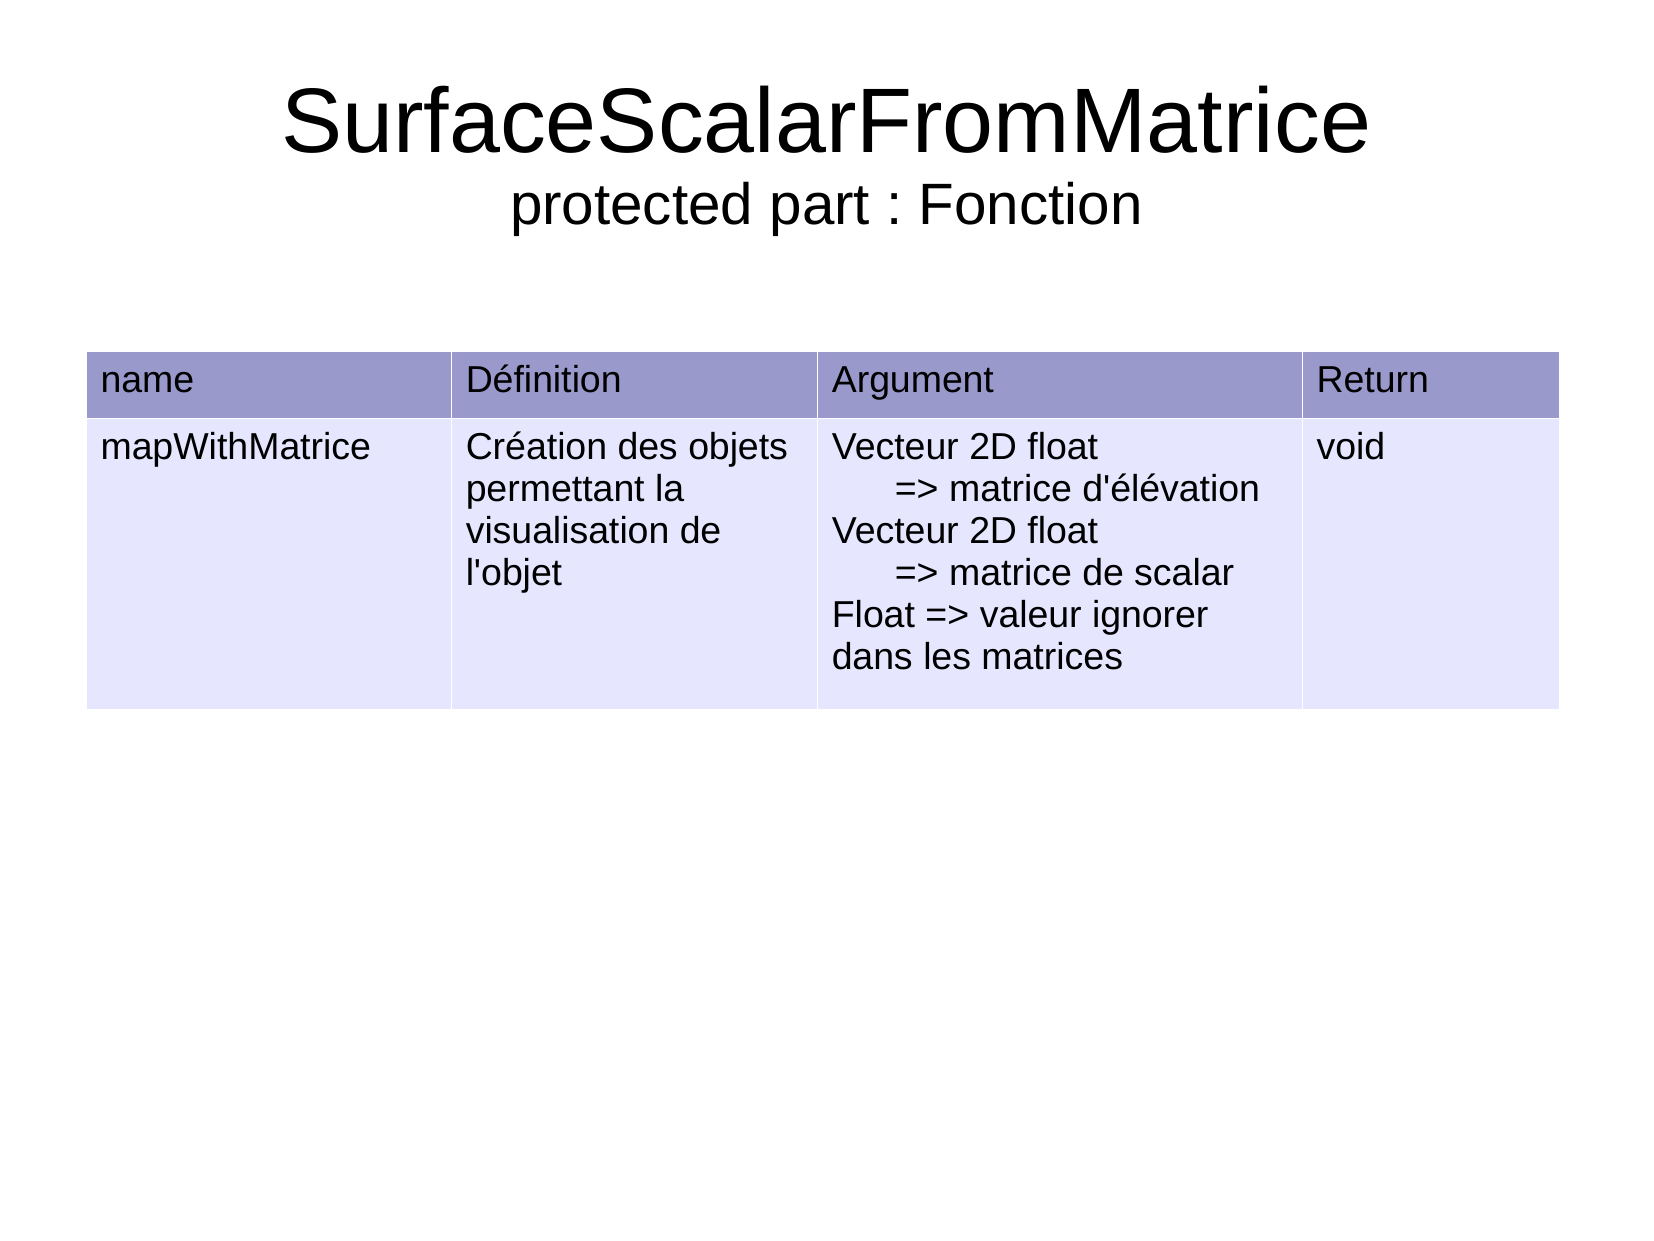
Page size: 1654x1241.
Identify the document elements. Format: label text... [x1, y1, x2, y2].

title SurfaceScalarFromMatrice protected part : Fonction [82, 49, 1571, 257]
table_header name [87, 352, 451, 418]
table_header Définition [452, 352, 817, 418]
table_header Argument [818, 352, 1302, 418]
table_header Return [1303, 352, 1559, 418]
table_cell void [1303, 419, 1559, 709]
table_cell Vecteur 2D float => matrice d'élévation Vecteur 2D float => matrice de scalar Float => valeur ignorer dans les matrices [818, 419, 1302, 709]
table_cell Création des objets permettant la visualisation de l'objet [452, 419, 817, 709]
table_cell mapWithMatrice [87, 419, 451, 709]
